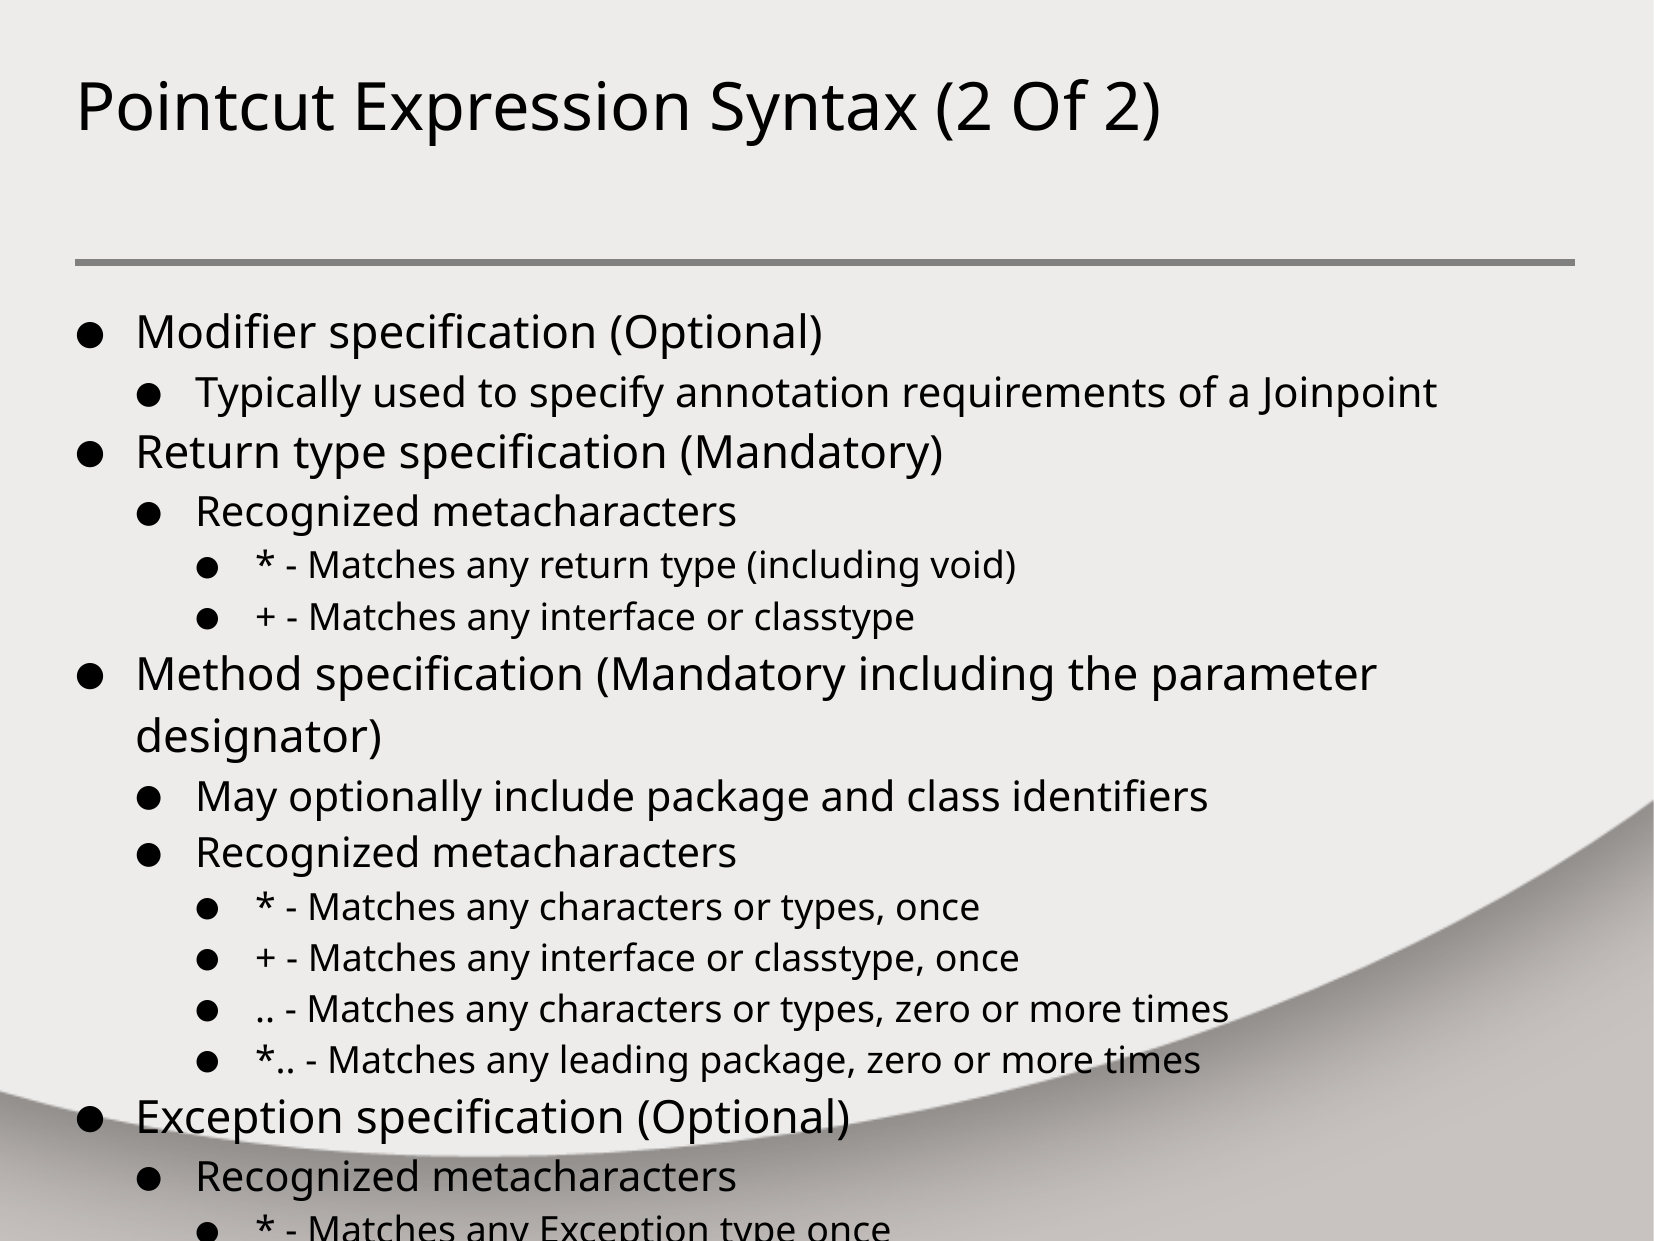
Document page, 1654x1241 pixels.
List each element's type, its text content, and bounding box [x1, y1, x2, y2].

picture [470, 1233, 480, 1241]
picture [669, 1225, 681, 1241]
picture [492, 1225, 503, 1241]
picture [326, 1221, 334, 1241]
picture [0, 0, 1654, 1241]
picture [346, 1233, 356, 1241]
picture [602, 1225, 612, 1231]
picture [781, 1225, 791, 1231]
picture [876, 1225, 886, 1231]
picture [835, 1225, 846, 1241]
picture [399, 1225, 410, 1241]
picture [565, 1236, 573, 1241]
picture [623, 1225, 635, 1241]
picture [422, 1225, 432, 1231]
picture [692, 1225, 703, 1241]
picture [758, 1225, 770, 1241]
list Modifier specification (Optional) Typically used to specify annotation requirements of a Joinpoint Return type specification (Mandatory) Recognized metacharacters * - Matches any return type (including void) + - Matches any interface or classtype Method specification (Mandatory including the parameter designator) May optionally include package and class identifiers Recognized metacharacters * - Matches any characters or types, once + - Matches any interface or classtype, once .. - Matches any characters or types, zero or more times *.. - Matches any leading package, zero or more times Exception specification (Optional) Recognized metacharacters * - Matches any Exception type once [75, 300, 1576, 1163]
picture [811, 1225, 823, 1241]
title Pointcut Expression Syntax (2 Of 2) [75, 75, 1576, 226]
picture [314, 1222, 322, 1241]
